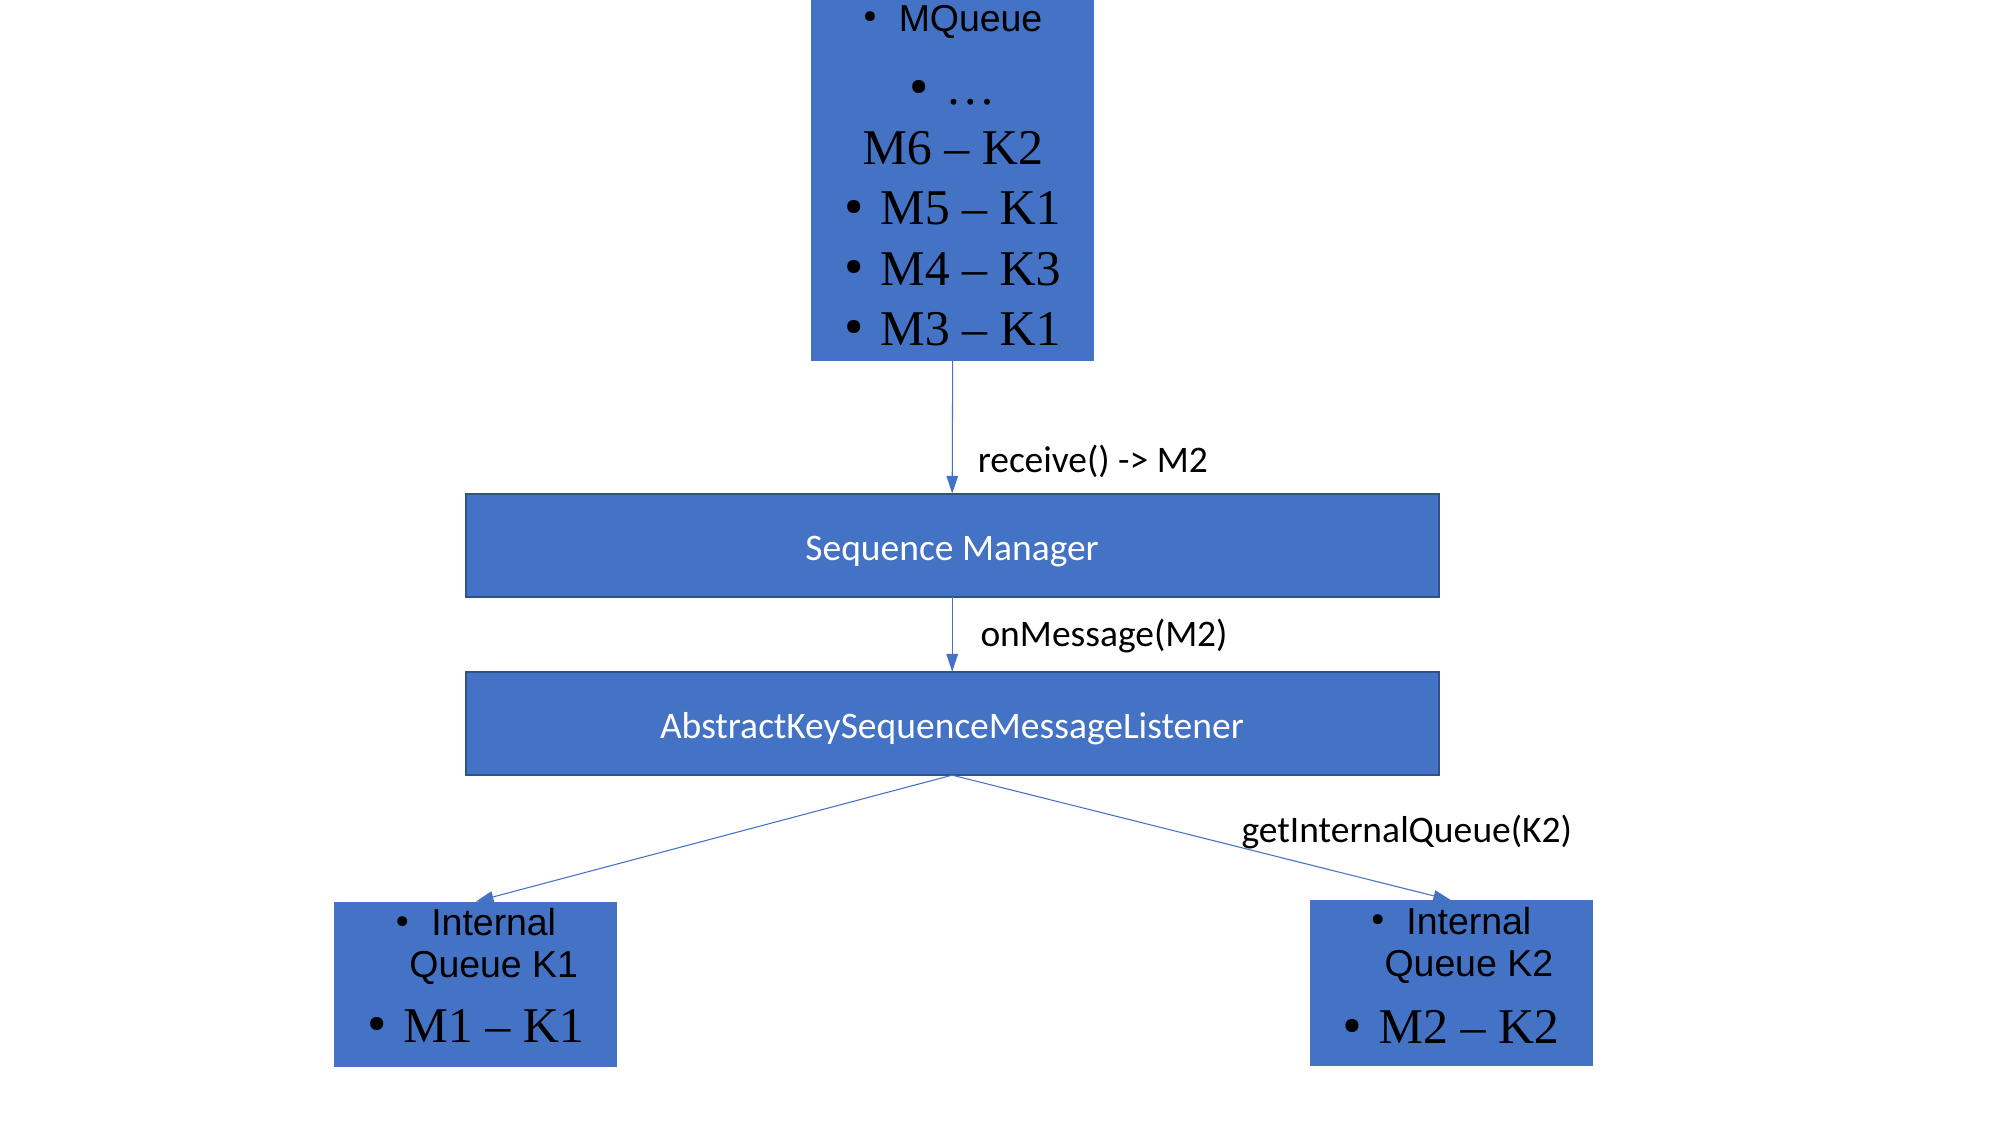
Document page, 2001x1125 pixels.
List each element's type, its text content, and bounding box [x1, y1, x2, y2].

table_cell M6 – K2 [811, 120, 1094, 180]
table_cell M1 – K1 [334, 998, 617, 1067]
table_cell M3 – K1 [811, 301, 1094, 361]
text_box AbstractKeySequenceMessageListener [466, 672, 1439, 775]
table_header MQueue [811, 0, 1094, 60]
table_cell … [811, 60, 1094, 120]
text_box Sequence Manager [466, 494, 1439, 597]
table_header Internal Queue K2 [1310, 900, 1593, 999]
text_box onMessage(M2) [965, 601, 1247, 662]
table_cell M5 – K1 [811, 180, 1094, 241]
text_box receive() -> M2 [962, 427, 1227, 488]
text_box getInternalQueue(K2) [1226, 797, 1592, 859]
table_header Internal Queue K1 [334, 902, 617, 998]
table_cell M4 – K3 [811, 241, 1094, 301]
table_cell M2 – K2 [1310, 999, 1593, 1066]
